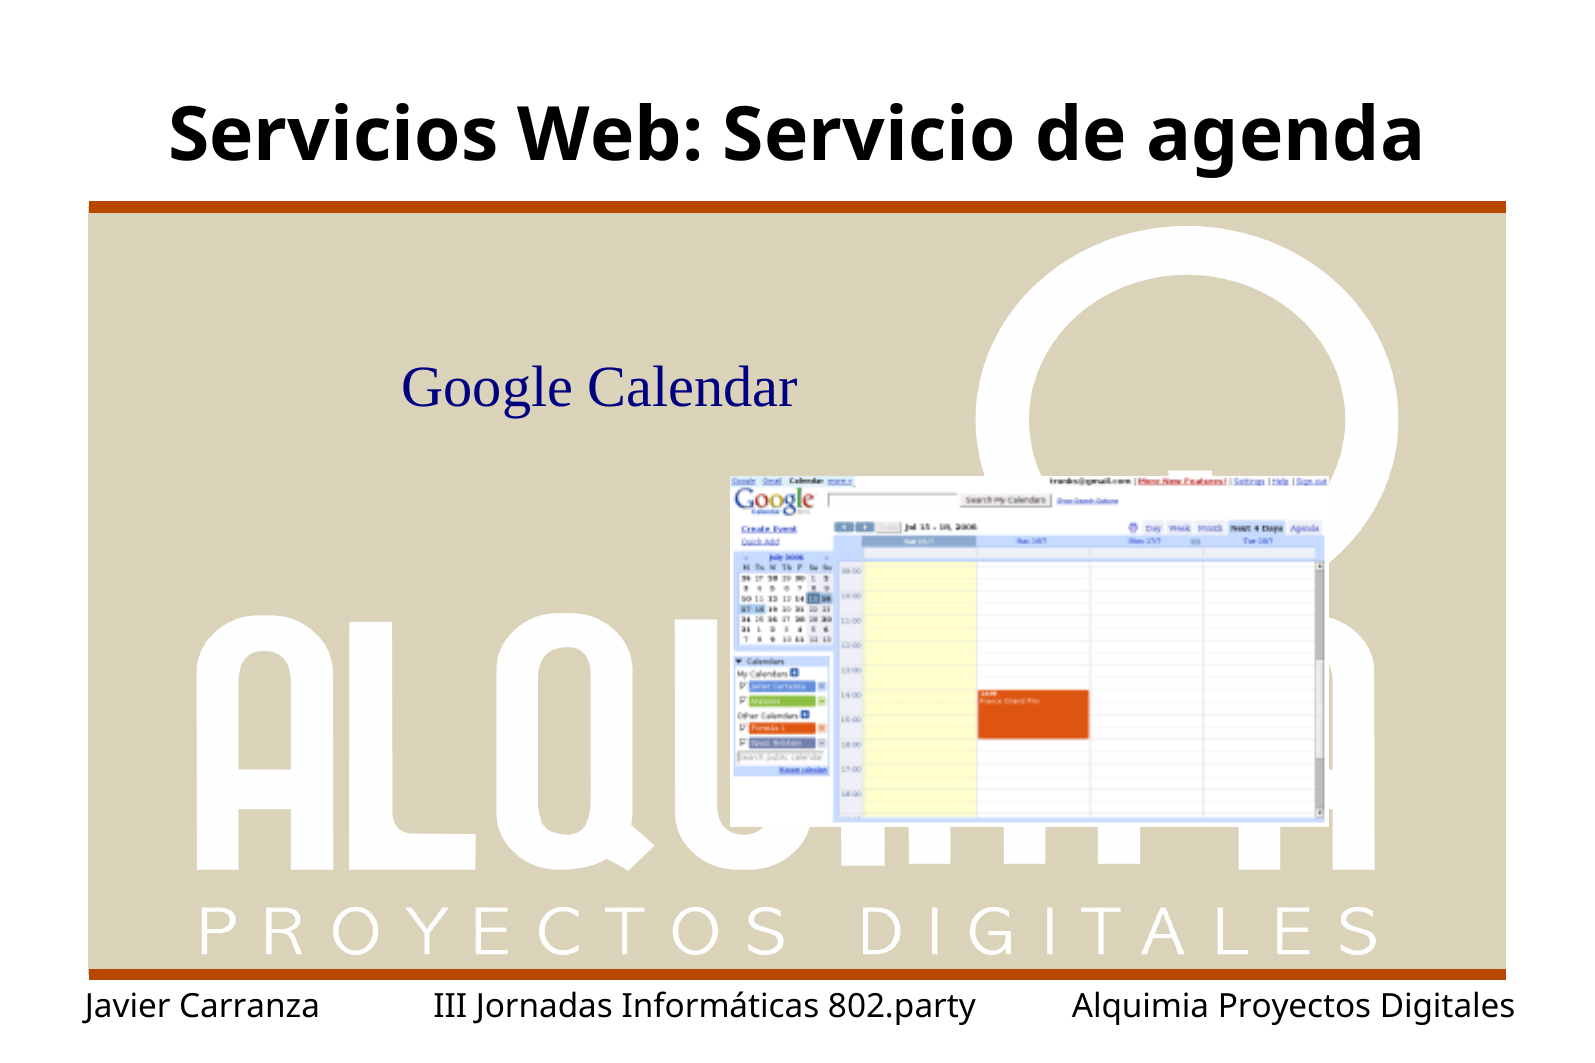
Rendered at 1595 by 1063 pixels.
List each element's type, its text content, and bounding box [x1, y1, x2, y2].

title Servicios Web: Servicio de agenda [79, 42, 1515, 220]
text_box Javier Carranza III Jornadas Informáticas 802.party Alquimia Proyectos Digitales [81, 974, 1513, 1048]
list Google Calendar [383, 354, 1516, 951]
picture [730, 476, 1329, 827]
picture [88, 220, 1506, 969]
